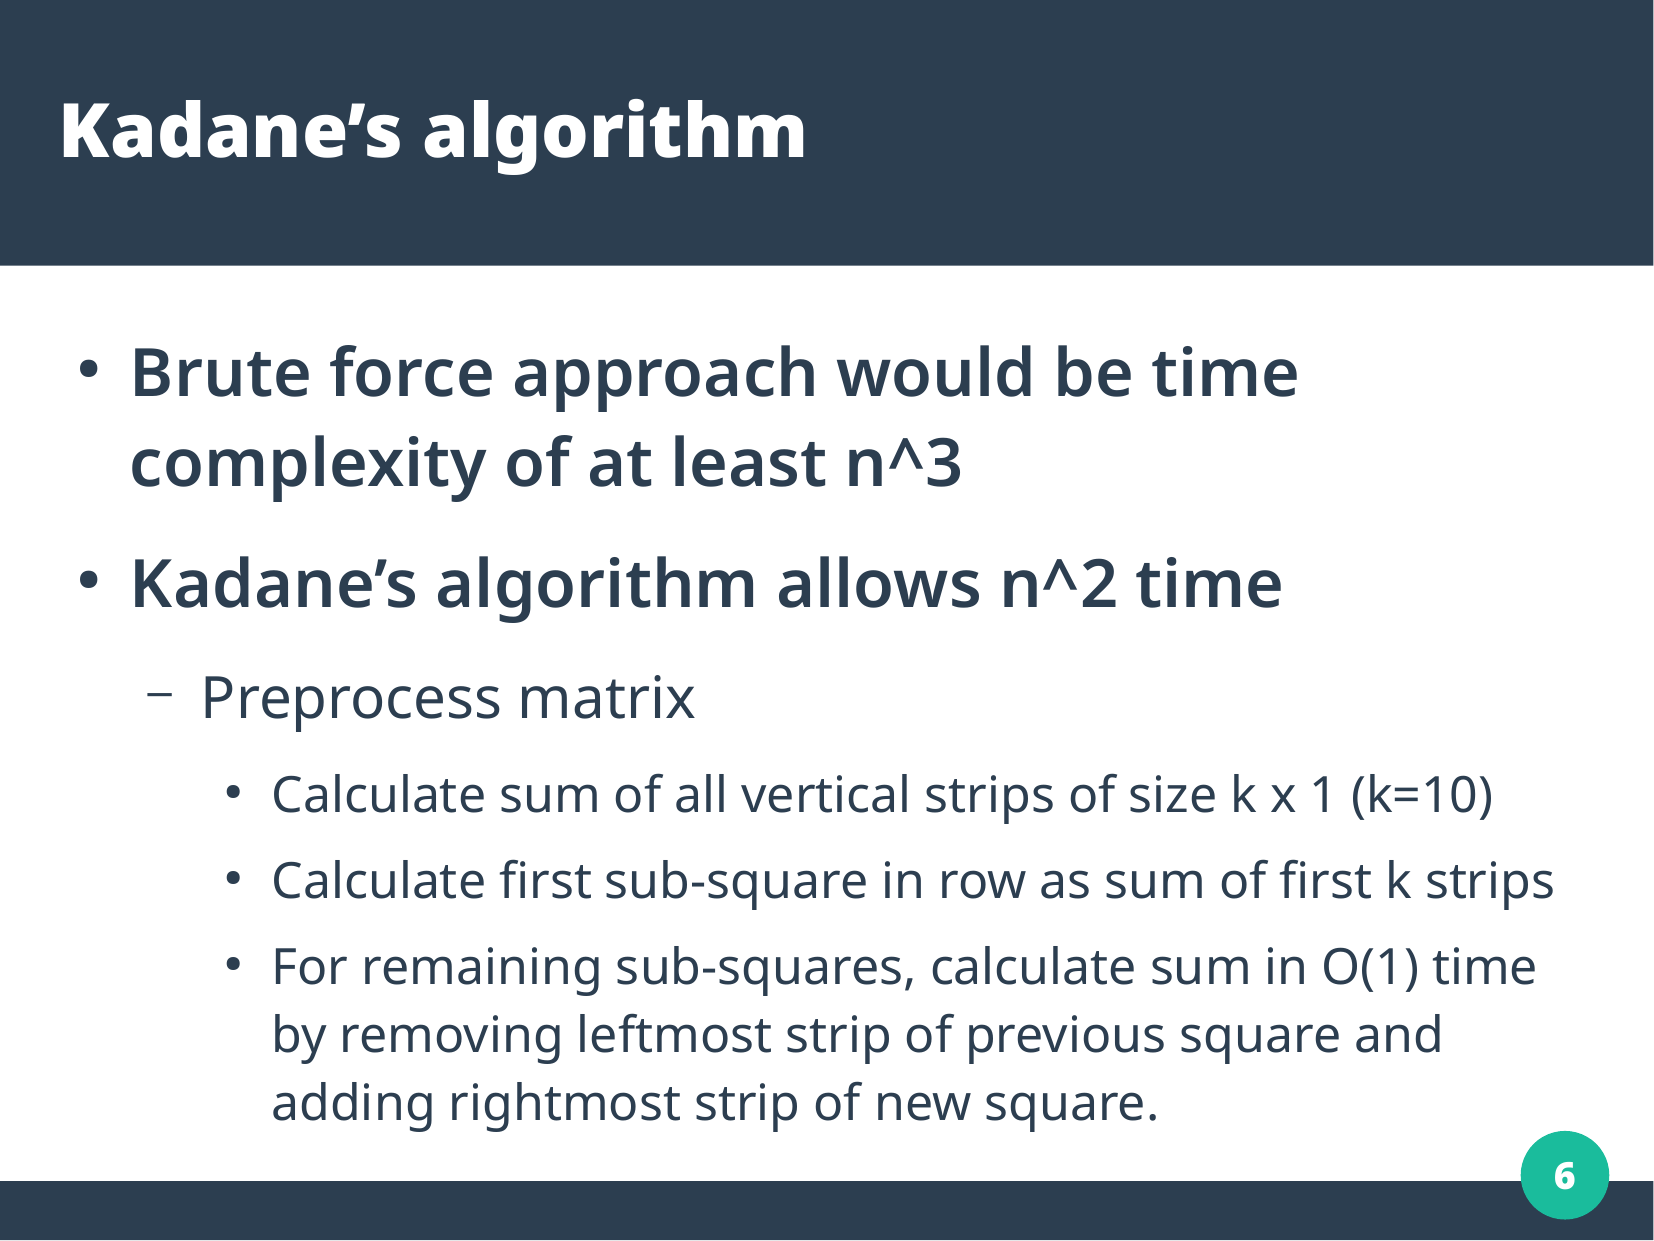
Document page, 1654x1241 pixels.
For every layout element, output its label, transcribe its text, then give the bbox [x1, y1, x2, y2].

title Kadane’s algorithm [59, 49, 1595, 207]
list Brute force approach would be time complexity of at least n^3 Kadane’s algorithm allows n^2 time Preprocess matrix Calculate sum of all vertical strips of size k x 1 (k=10) Calculate first sub-square in row as sum of first k strips For remaining sub-squares, calculate sum in O(1) time by removing leftmost strip of previous square and adding rightmost strip of new square. [59, 324, 1595, 1152]
